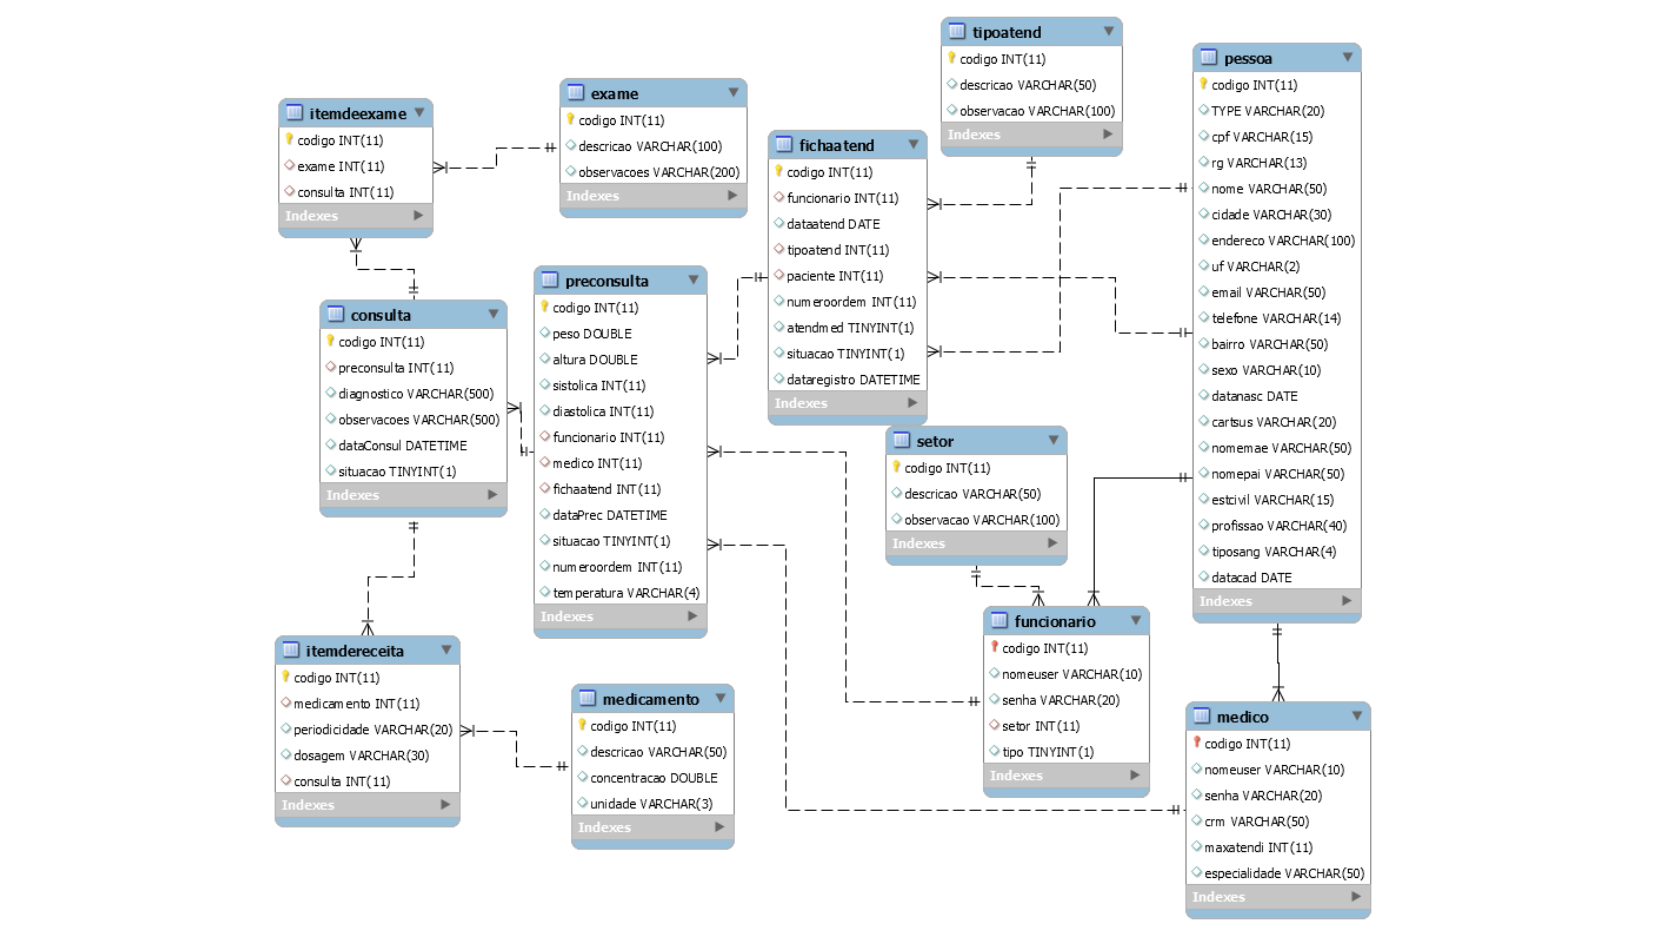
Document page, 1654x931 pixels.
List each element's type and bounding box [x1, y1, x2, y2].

picture [263, 5, 1382, 930]
